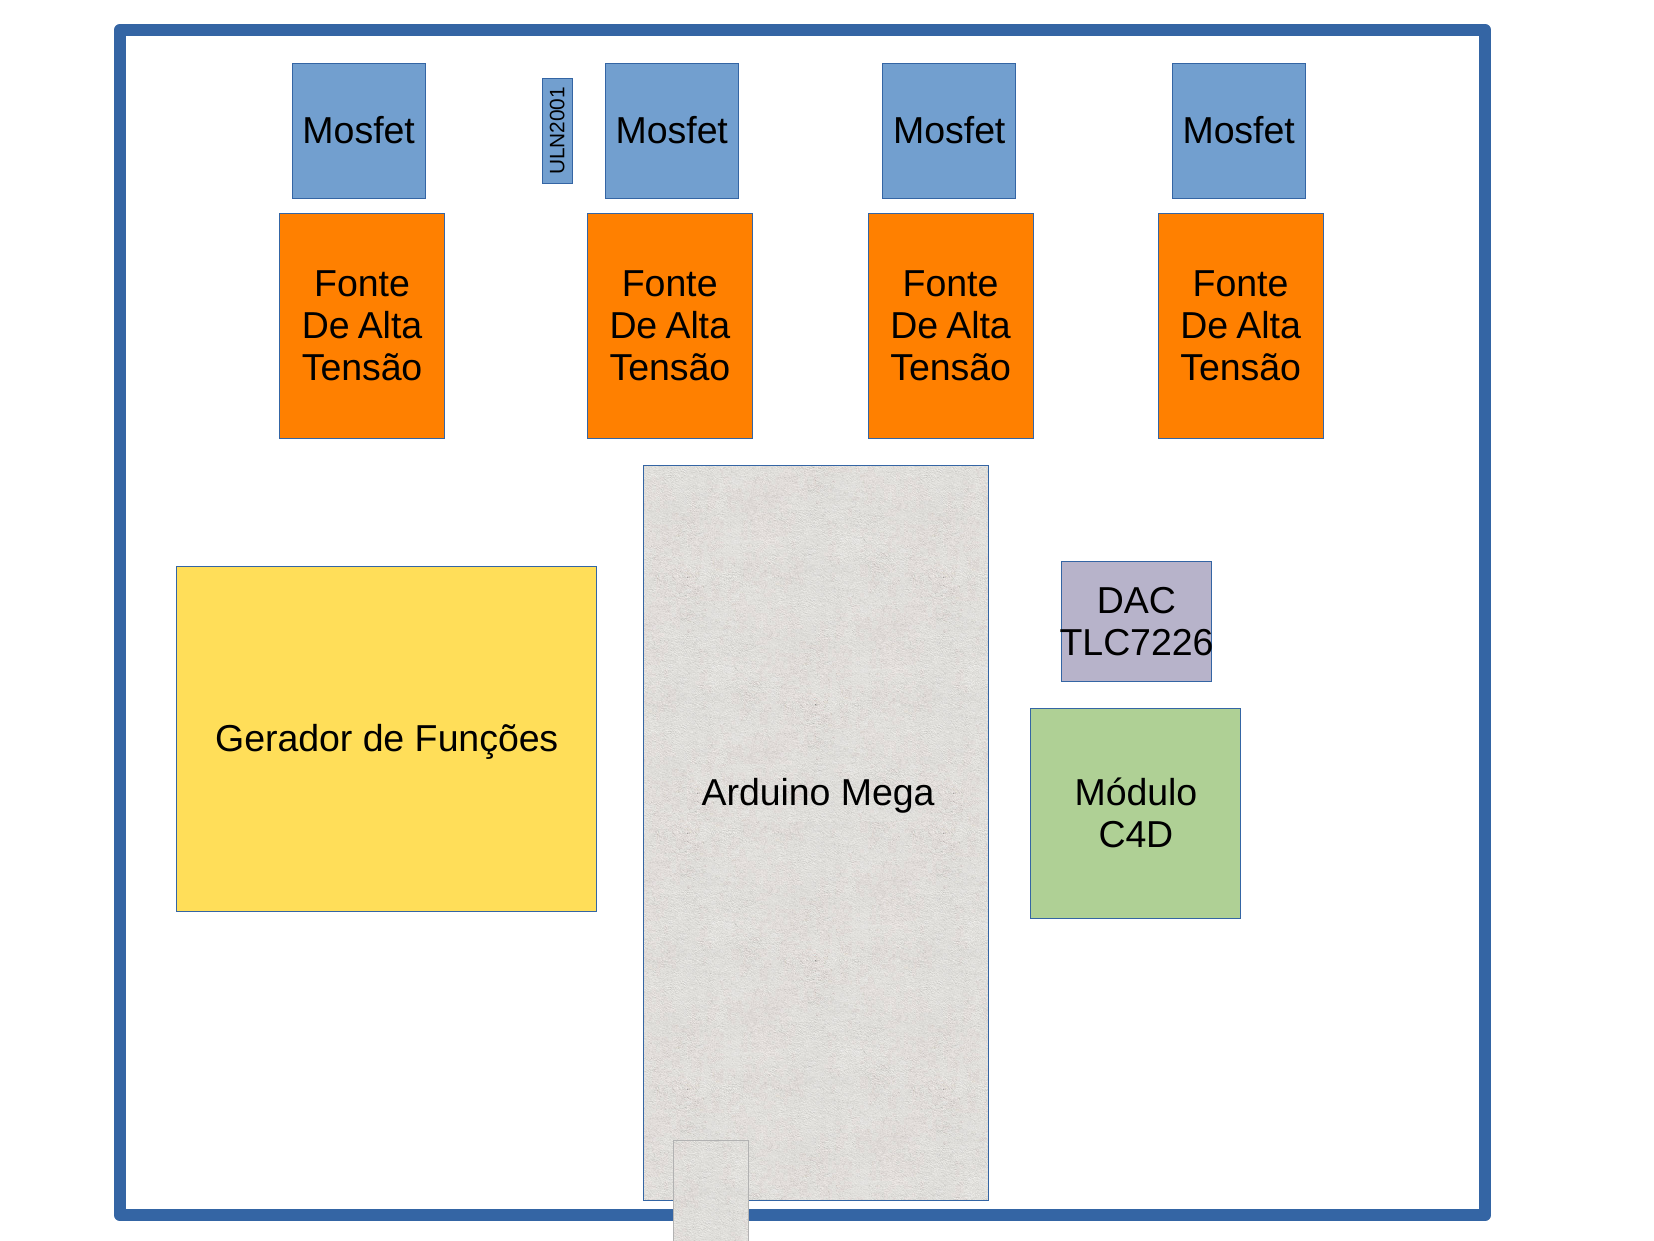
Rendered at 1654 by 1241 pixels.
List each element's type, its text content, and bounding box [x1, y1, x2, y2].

text_box Fonte De Alta Tensão [1158, 213, 1324, 439]
text_box Mosfet [292, 63, 426, 199]
text_box Mosfet [882, 63, 1016, 199]
text_box Fonte De Alta Tensão [279, 213, 445, 439]
text_box ULN2001 [542, 78, 573, 184]
text_box Arduino Mega [686, 764, 964, 822]
text_box Fonte De Alta Tensão [587, 213, 753, 439]
text_box Fonte De Alta Tensão [868, 213, 1034, 439]
text_box [120, 30, 1486, 1241]
text_box DAC TLC7226 [1061, 561, 1212, 682]
text_box Gerador de Funções [176, 566, 597, 912]
text_box Módulo C4D [1030, 708, 1241, 919]
text_box Mosfet [605, 63, 739, 199]
text_box Mosfet [1172, 63, 1306, 199]
